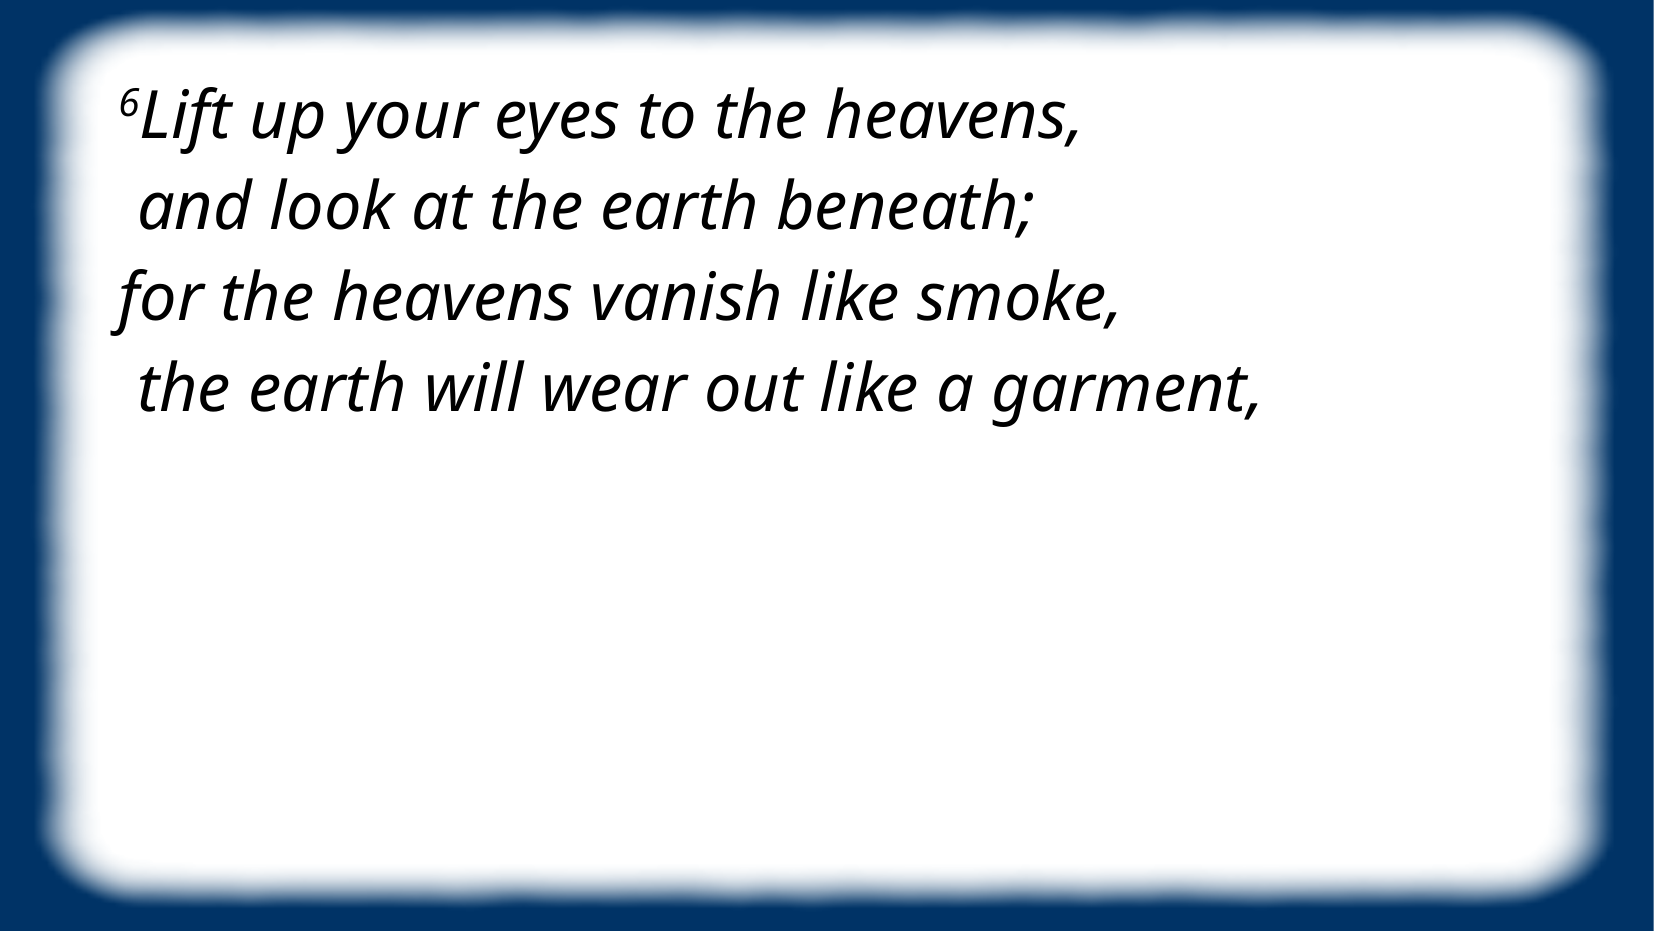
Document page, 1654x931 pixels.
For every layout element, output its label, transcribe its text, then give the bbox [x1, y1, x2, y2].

text_box 6Lift up your eyes to the heavens, and look at the earth beneath; for the heavens vanish like smoke, the earth will wear out like a garment, [103, 60, 1529, 430]
picture [0, 0, 1654, 931]
